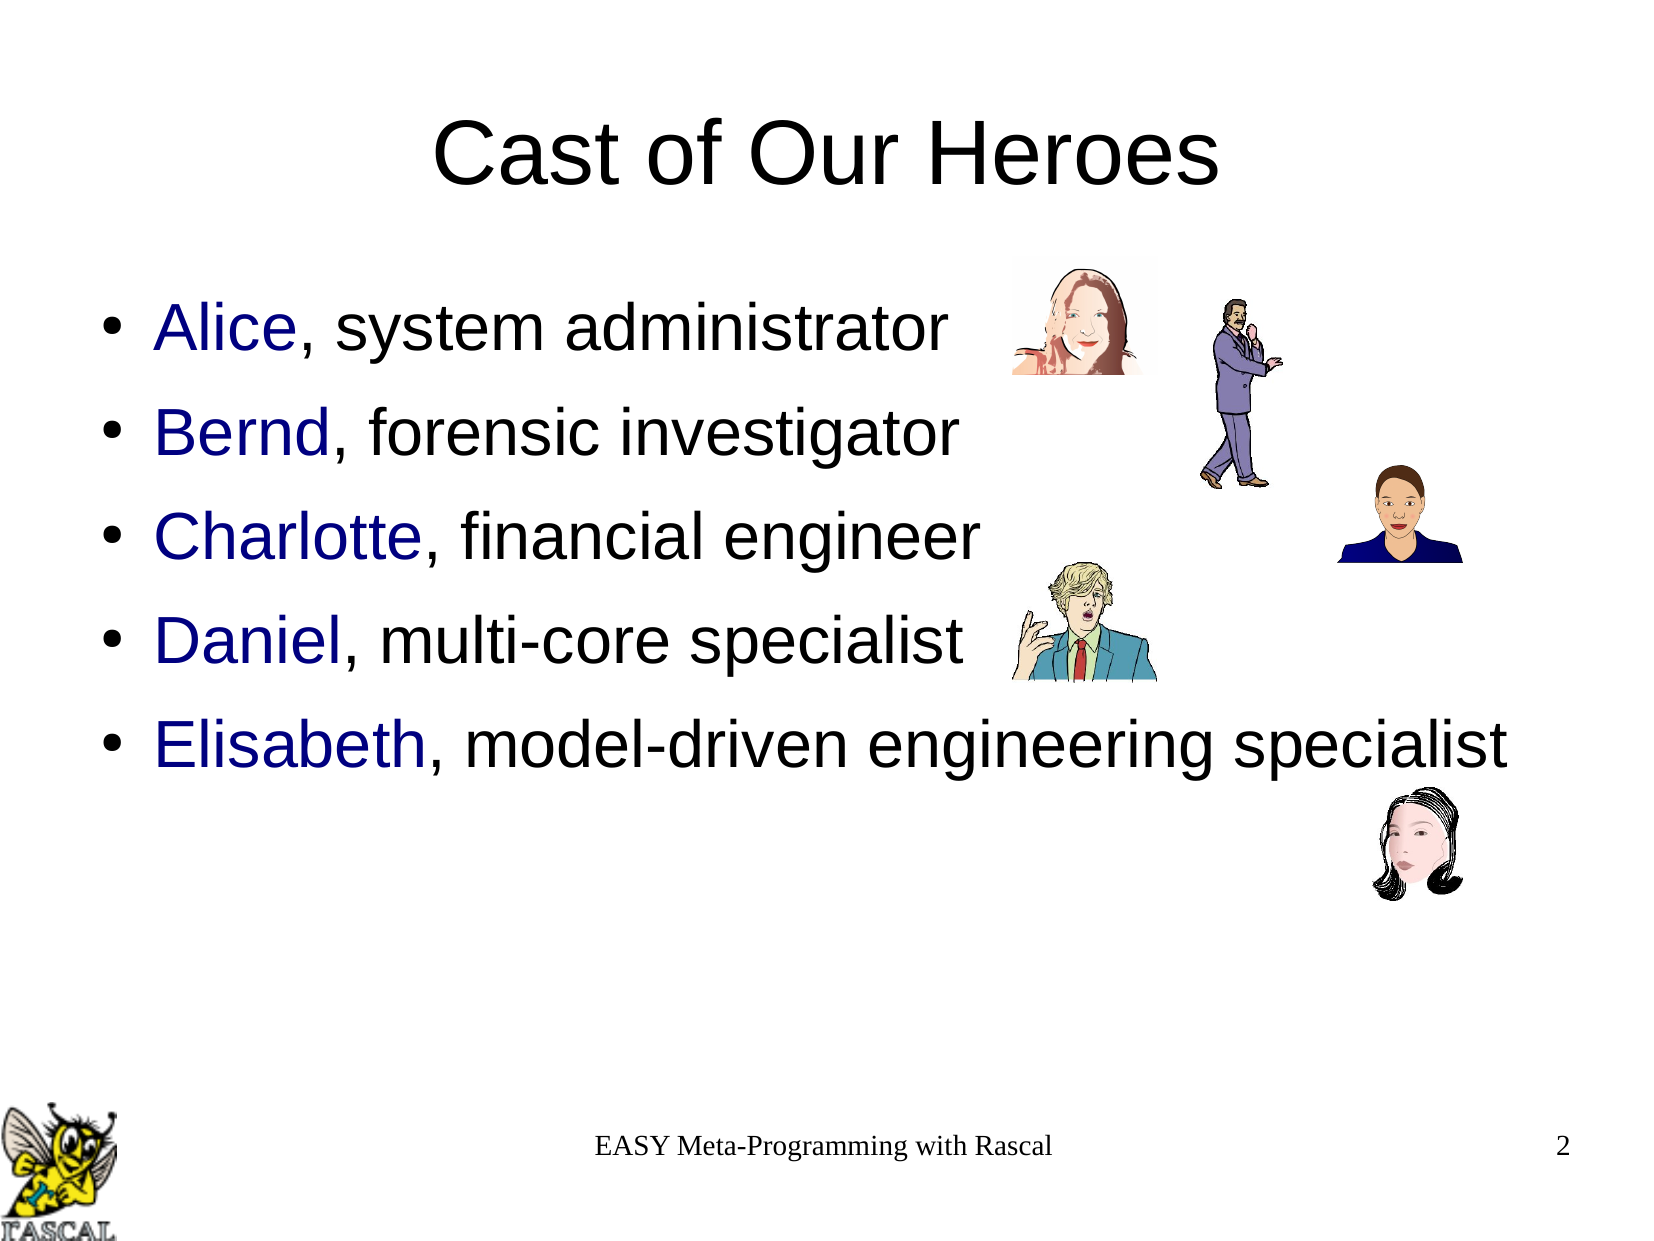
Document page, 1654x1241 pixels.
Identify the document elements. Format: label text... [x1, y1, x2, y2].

picture [1012, 256, 1158, 376]
list Alice, system administrator Bernd, forensic investigator Charlotte, financial engineer Daniel, multi-core specialist Elisabeth, model-driven engineering specialist [82, 290, 1571, 1109]
picture [1200, 299, 1283, 489]
picture [0, 1102, 117, 1241]
picture [1372, 787, 1463, 901]
picture [1337, 465, 1463, 563]
title Cast of Our Heroes [82, 49, 1571, 257]
picture [1012, 562, 1157, 683]
